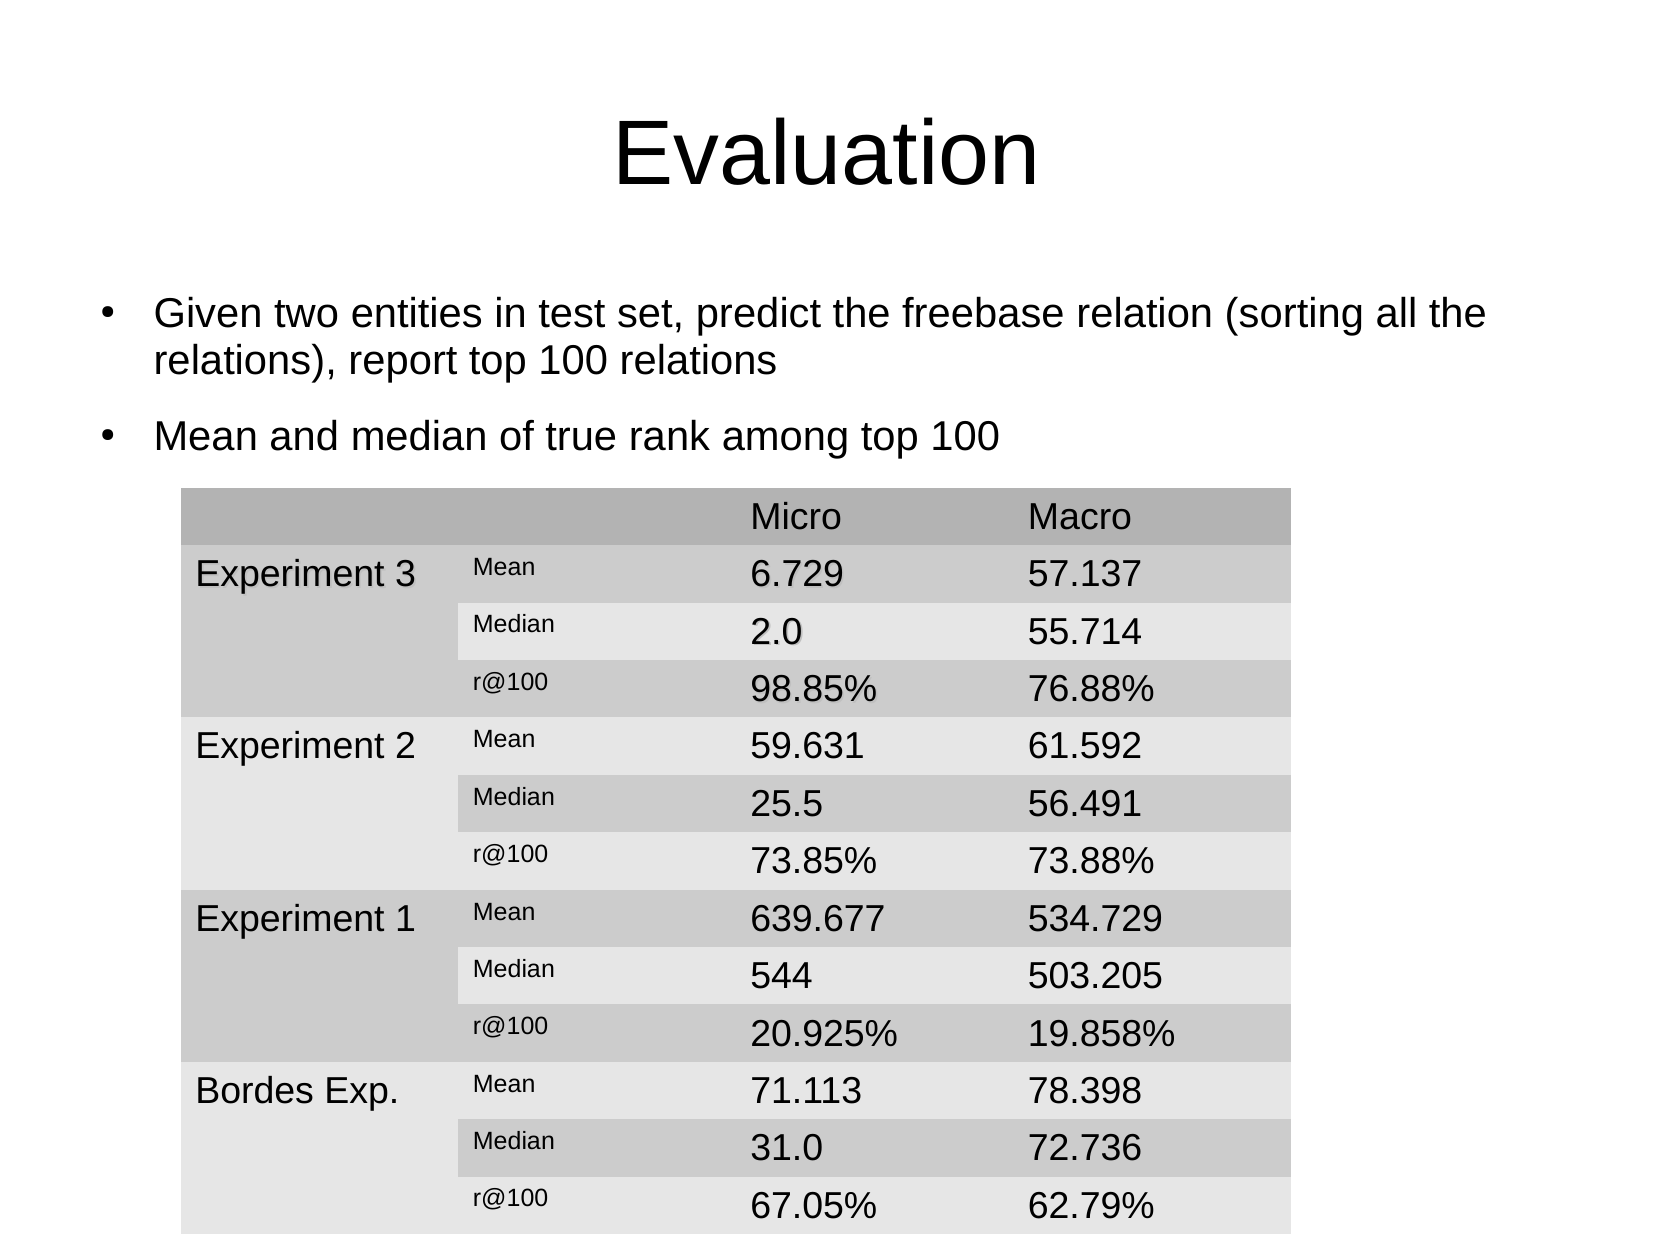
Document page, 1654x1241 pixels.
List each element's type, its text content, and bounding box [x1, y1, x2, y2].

table_cell 20.925% [736, 1004, 1013, 1062]
table_cell 67.05% [736, 1177, 1013, 1234]
table_cell Mean [458, 890, 736, 947]
table_cell Median [458, 603, 736, 660]
table_cell r@100 [458, 1177, 736, 1234]
table_cell 73.85% [736, 832, 1013, 890]
table_cell 72.736 [1013, 1119, 1291, 1177]
table_cell 71.113 [736, 1062, 1013, 1119]
table_cell 56.491 [1013, 775, 1291, 832]
table_cell 639.677 [736, 890, 1013, 947]
table_cell 2.0 [736, 603, 1013, 660]
table_cell Mean [458, 545, 736, 603]
table_cell Median [458, 775, 736, 832]
table_cell 25.5 [736, 775, 1013, 832]
table_header [458, 488, 736, 545]
table_cell 57.137 [1013, 545, 1291, 603]
table_cell Mean [458, 717, 736, 775]
table_header Micro [736, 488, 1013, 545]
table_cell 73.88% [1013, 832, 1291, 890]
table_cell 544 [736, 947, 1013, 1004]
list Given two entities in test set, predict the freebase relation (sorting all the relations), report top 100 relations Mean and median of true rank among top 100 [82, 290, 1538, 526]
table_cell 78.398 [1013, 1062, 1291, 1119]
table_cell Median [458, 947, 736, 1004]
table_cell 55.714 [1013, 603, 1291, 660]
table_cell 98.85% [736, 660, 1013, 717]
table_cell Bordes Exp. [181, 1062, 458, 1234]
table_cell 59.631 [736, 717, 1013, 775]
table_cell 534.729 [1013, 890, 1291, 947]
table_cell Mean [458, 1062, 736, 1119]
table_cell Median [458, 1119, 736, 1177]
table_header [181, 488, 458, 545]
table_cell 31.0 [736, 1119, 1013, 1177]
title Evaluation [82, 49, 1571, 257]
table_cell r@100 [458, 832, 736, 890]
table_cell r@100 [458, 1004, 736, 1062]
table_cell Experiment 1 [181, 890, 458, 1062]
table_cell 62.79% [1013, 1177, 1291, 1234]
table_cell Experiment 3 [181, 545, 458, 717]
table_header Macro [1013, 488, 1291, 545]
table_cell 503.205 [1013, 947, 1291, 1004]
table_cell r@100 [458, 660, 736, 717]
table_cell 6.729 [736, 545, 1013, 603]
table_cell 76.88% [1013, 660, 1291, 717]
table_cell Experiment 2 [181, 717, 458, 890]
table_cell 19.858% [1013, 1004, 1291, 1062]
table_cell 61.592 [1013, 717, 1291, 775]
